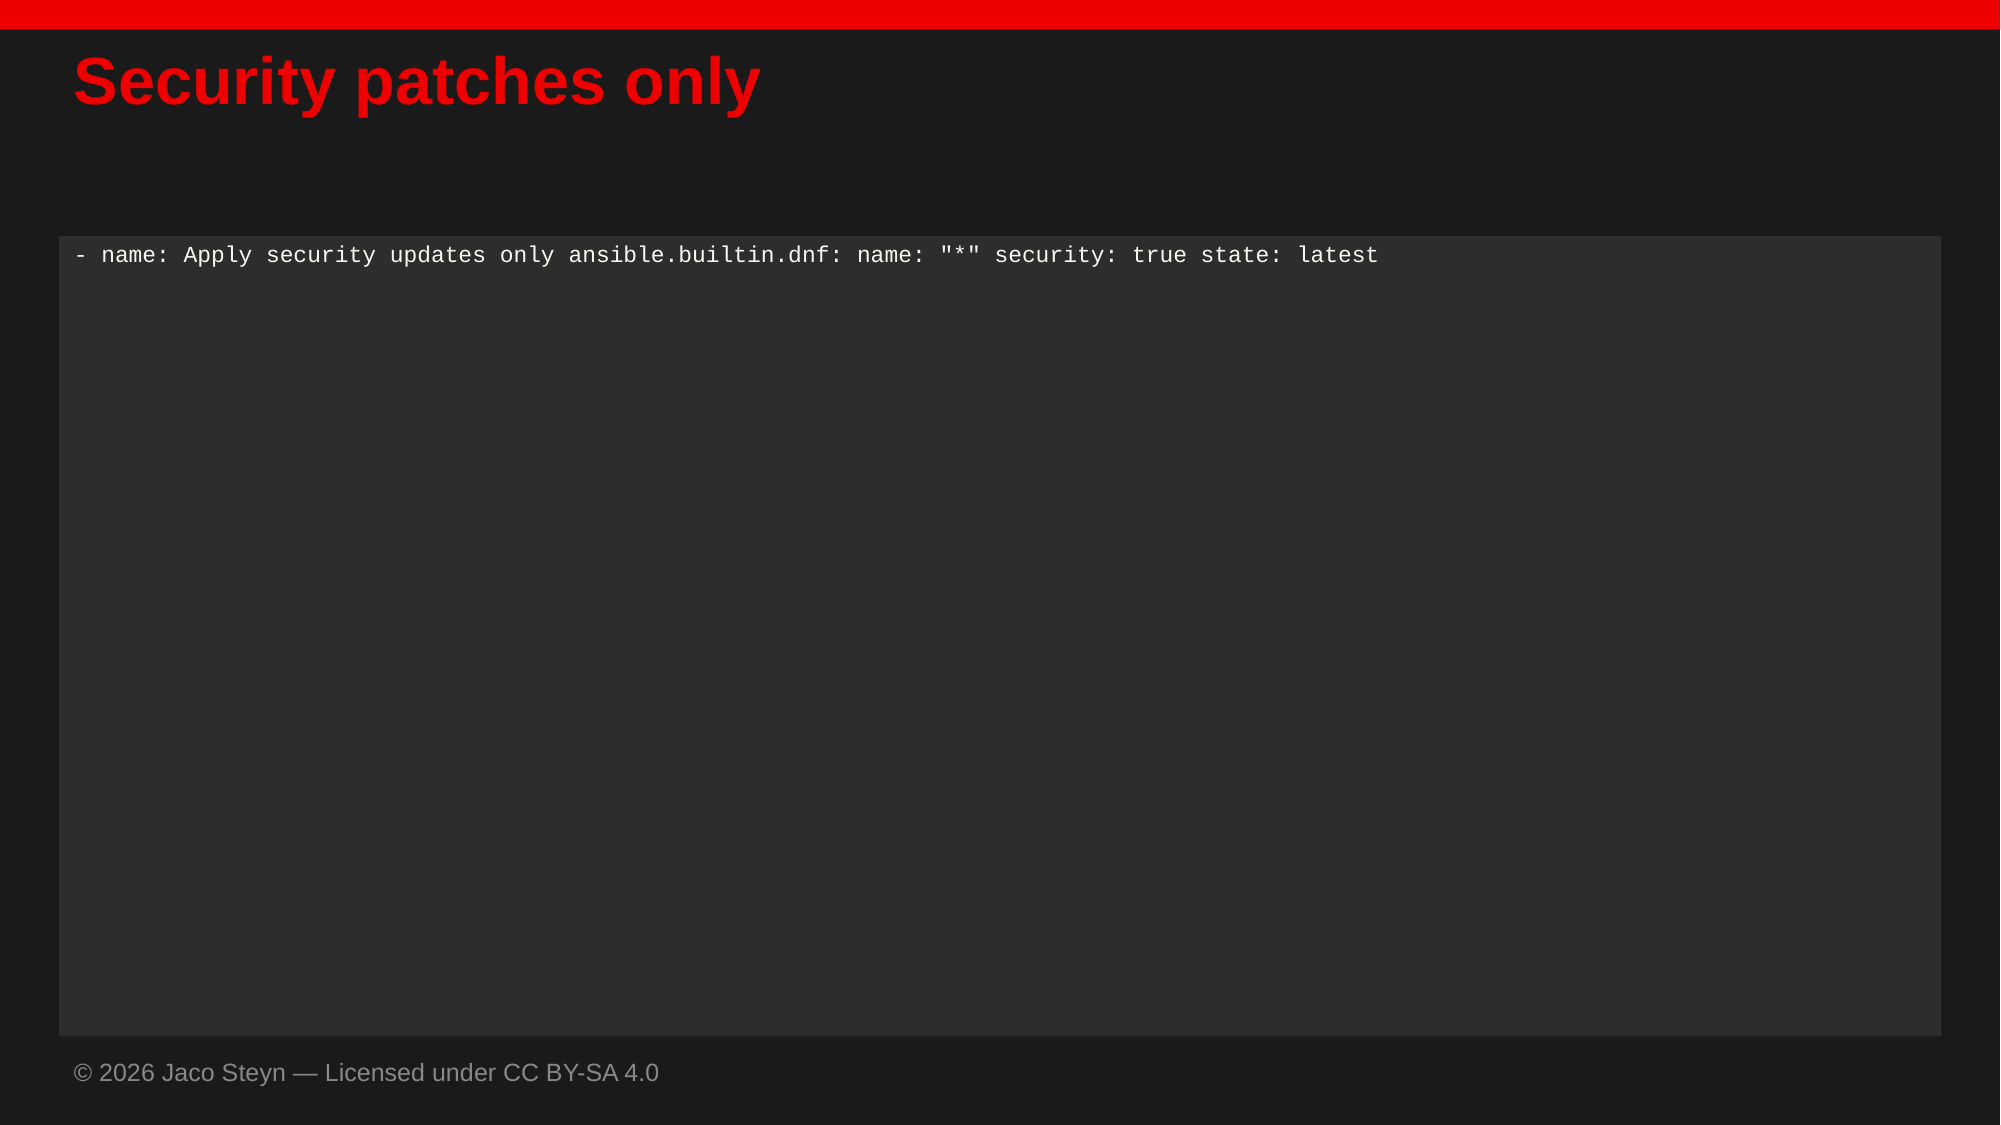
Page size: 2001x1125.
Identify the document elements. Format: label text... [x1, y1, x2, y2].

text_box Security patches only [59, 36, 1942, 208]
text_box - name: Apply security updates only ansible.builtin.dnf: name: "*" security: true state: latest [59, 236, 1942, 1037]
text_box [0, 0, 2001, 30]
text_box © 2026 Jaco Steyn — Licensed under CC BY-SA 4.0 [59, 1051, 1942, 1093]
